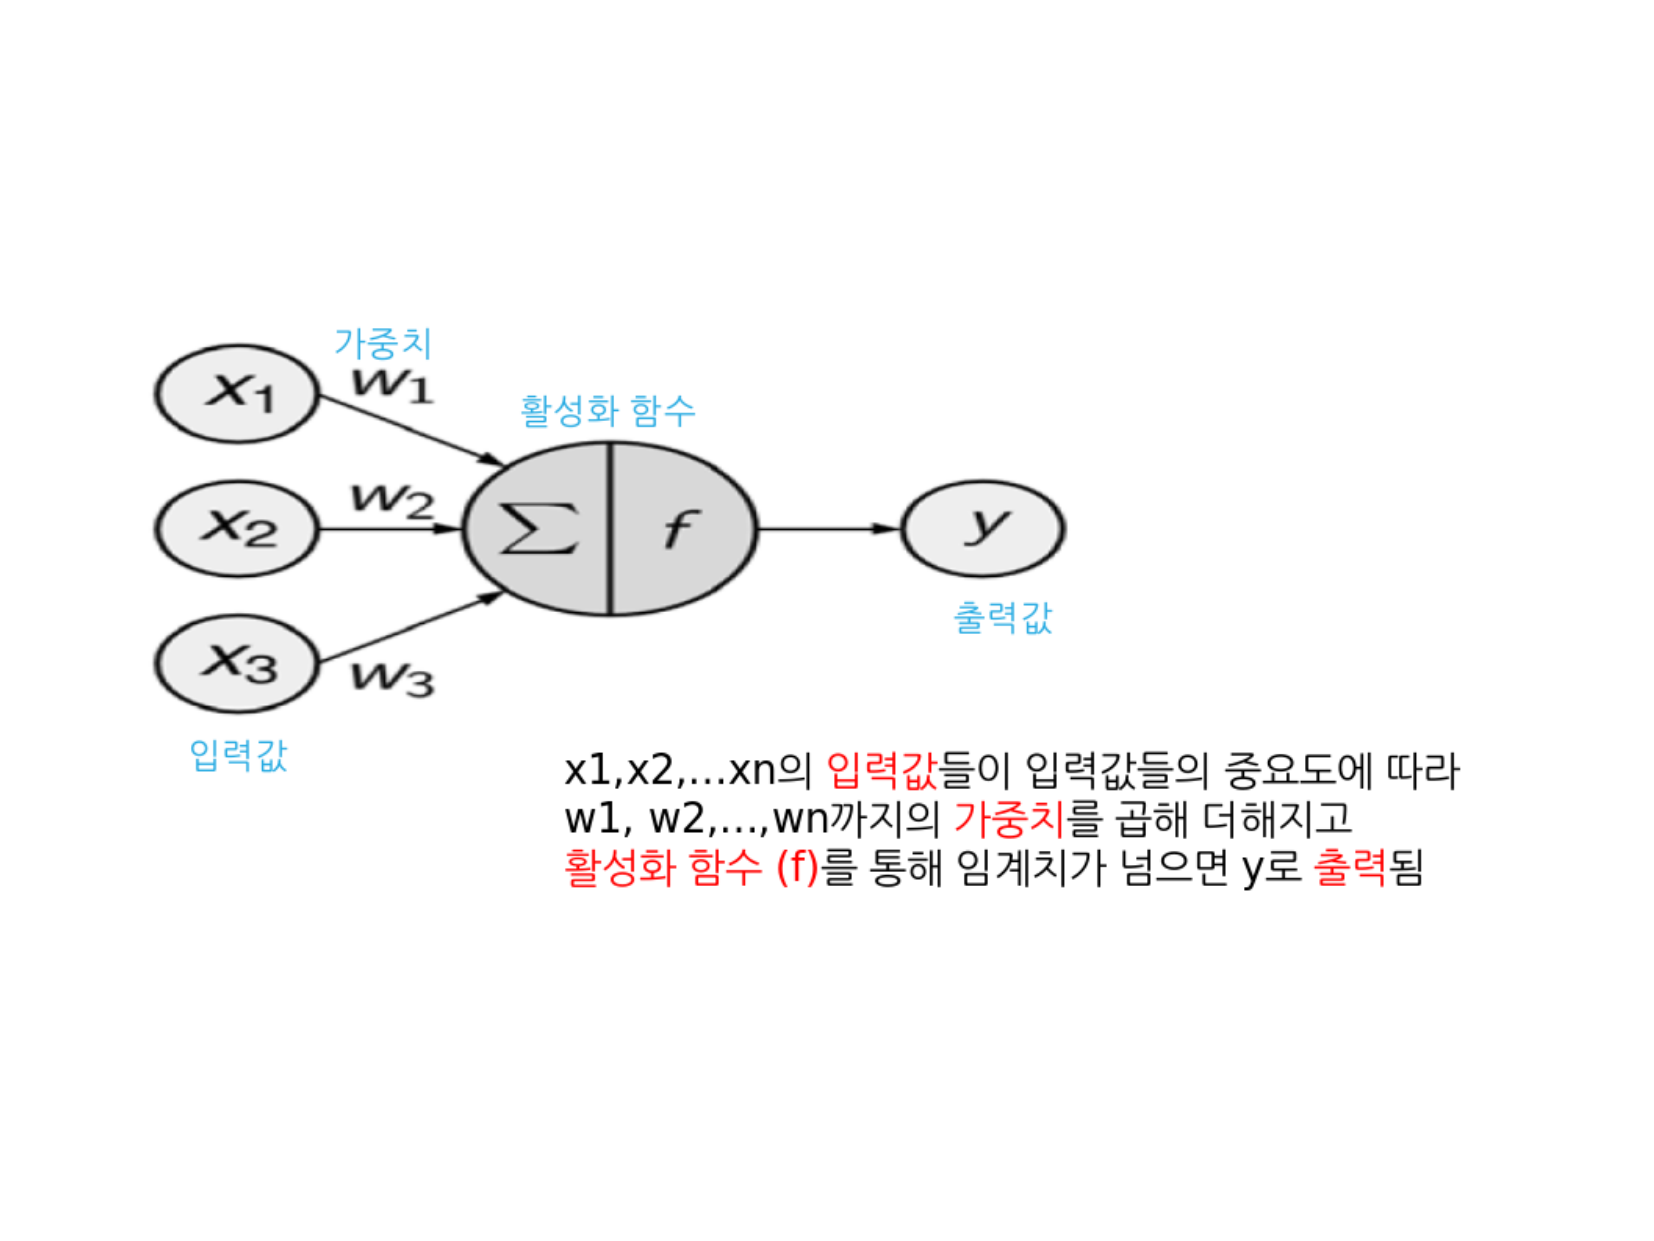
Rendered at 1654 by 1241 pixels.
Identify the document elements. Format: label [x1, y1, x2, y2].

picture [129, 302, 1473, 922]
